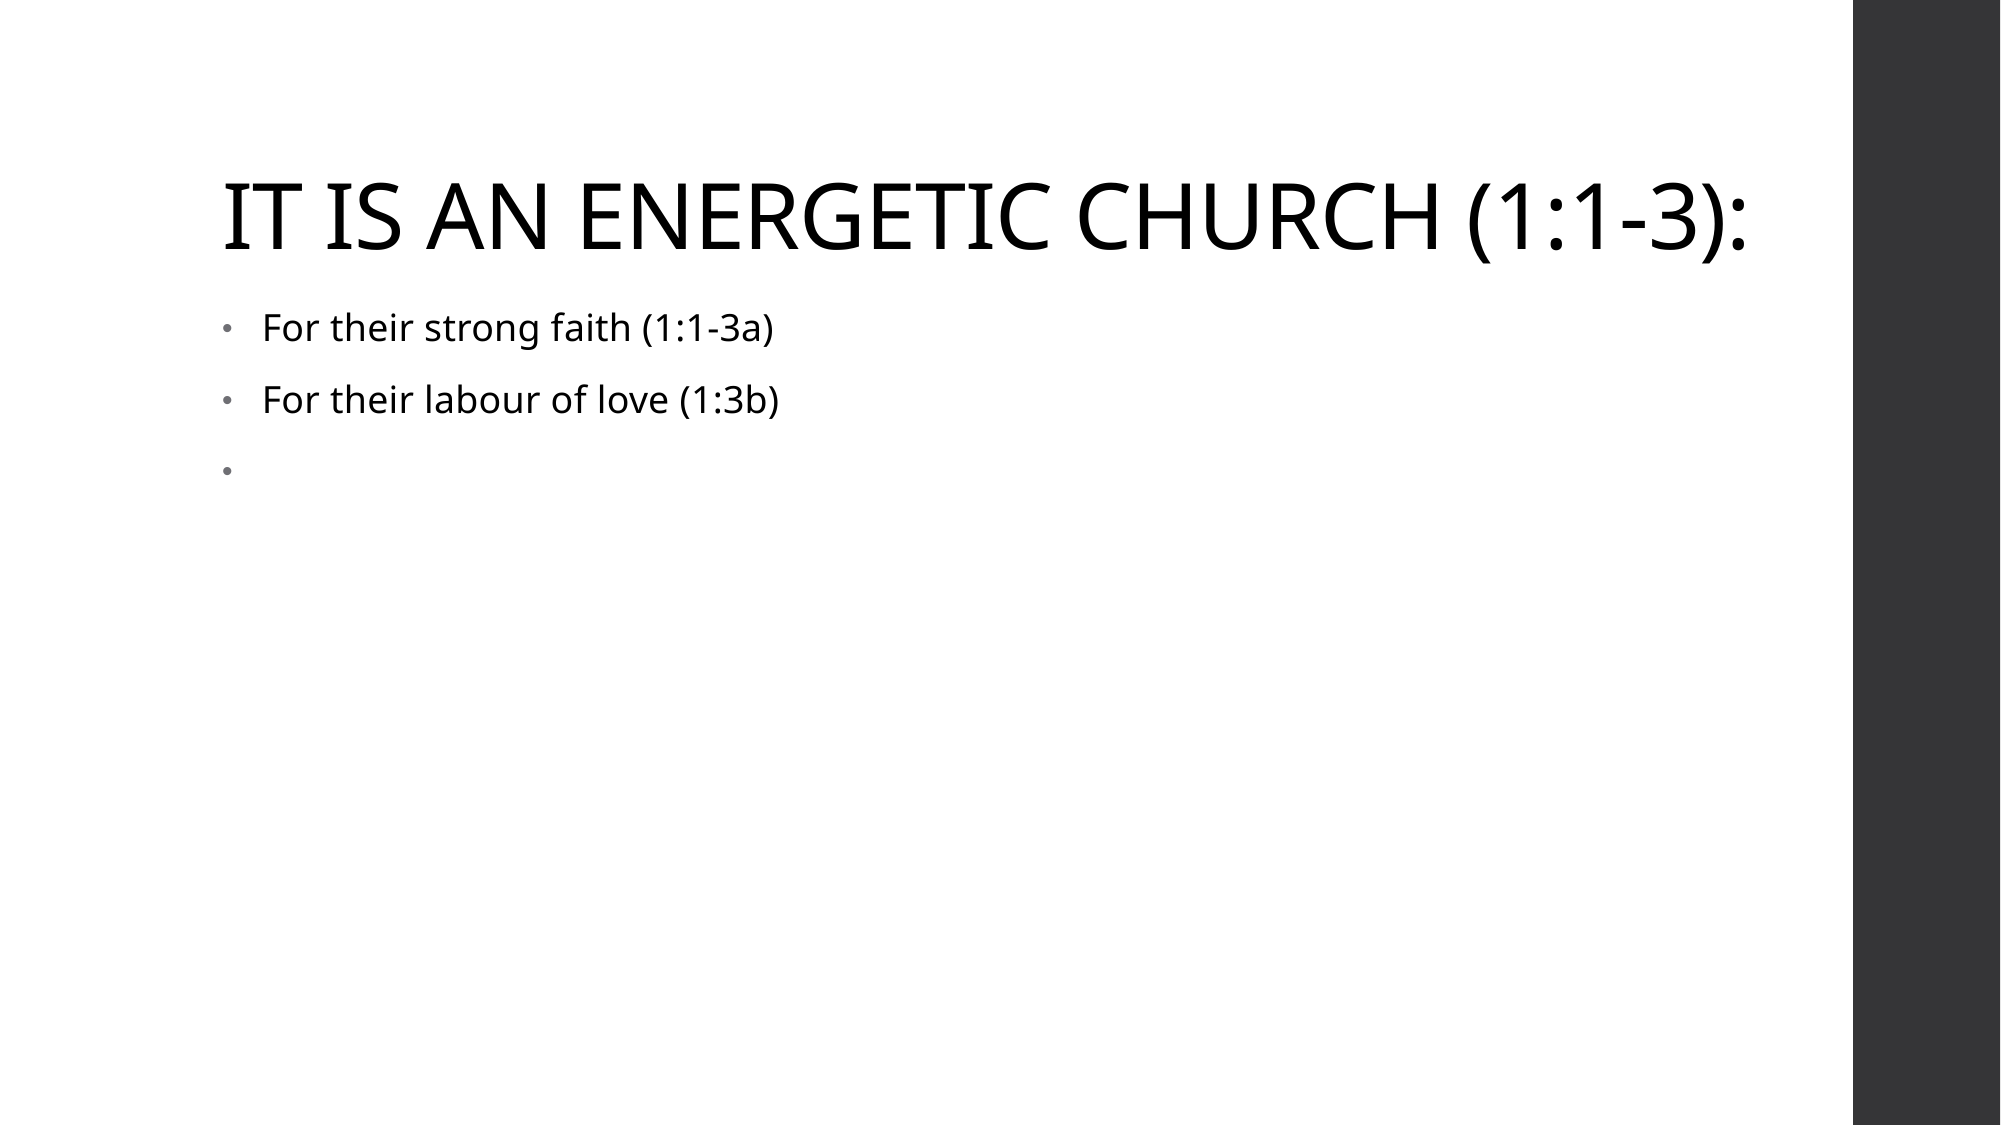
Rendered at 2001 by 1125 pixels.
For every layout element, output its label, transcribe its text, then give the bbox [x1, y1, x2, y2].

list For their strong faith (1:1-3a) For their labour of love (1:3b) [206, 299, 1617, 1014]
title IT IS AN ENERGETIC CHURCH (1:1-3): [206, 60, 1797, 278]
